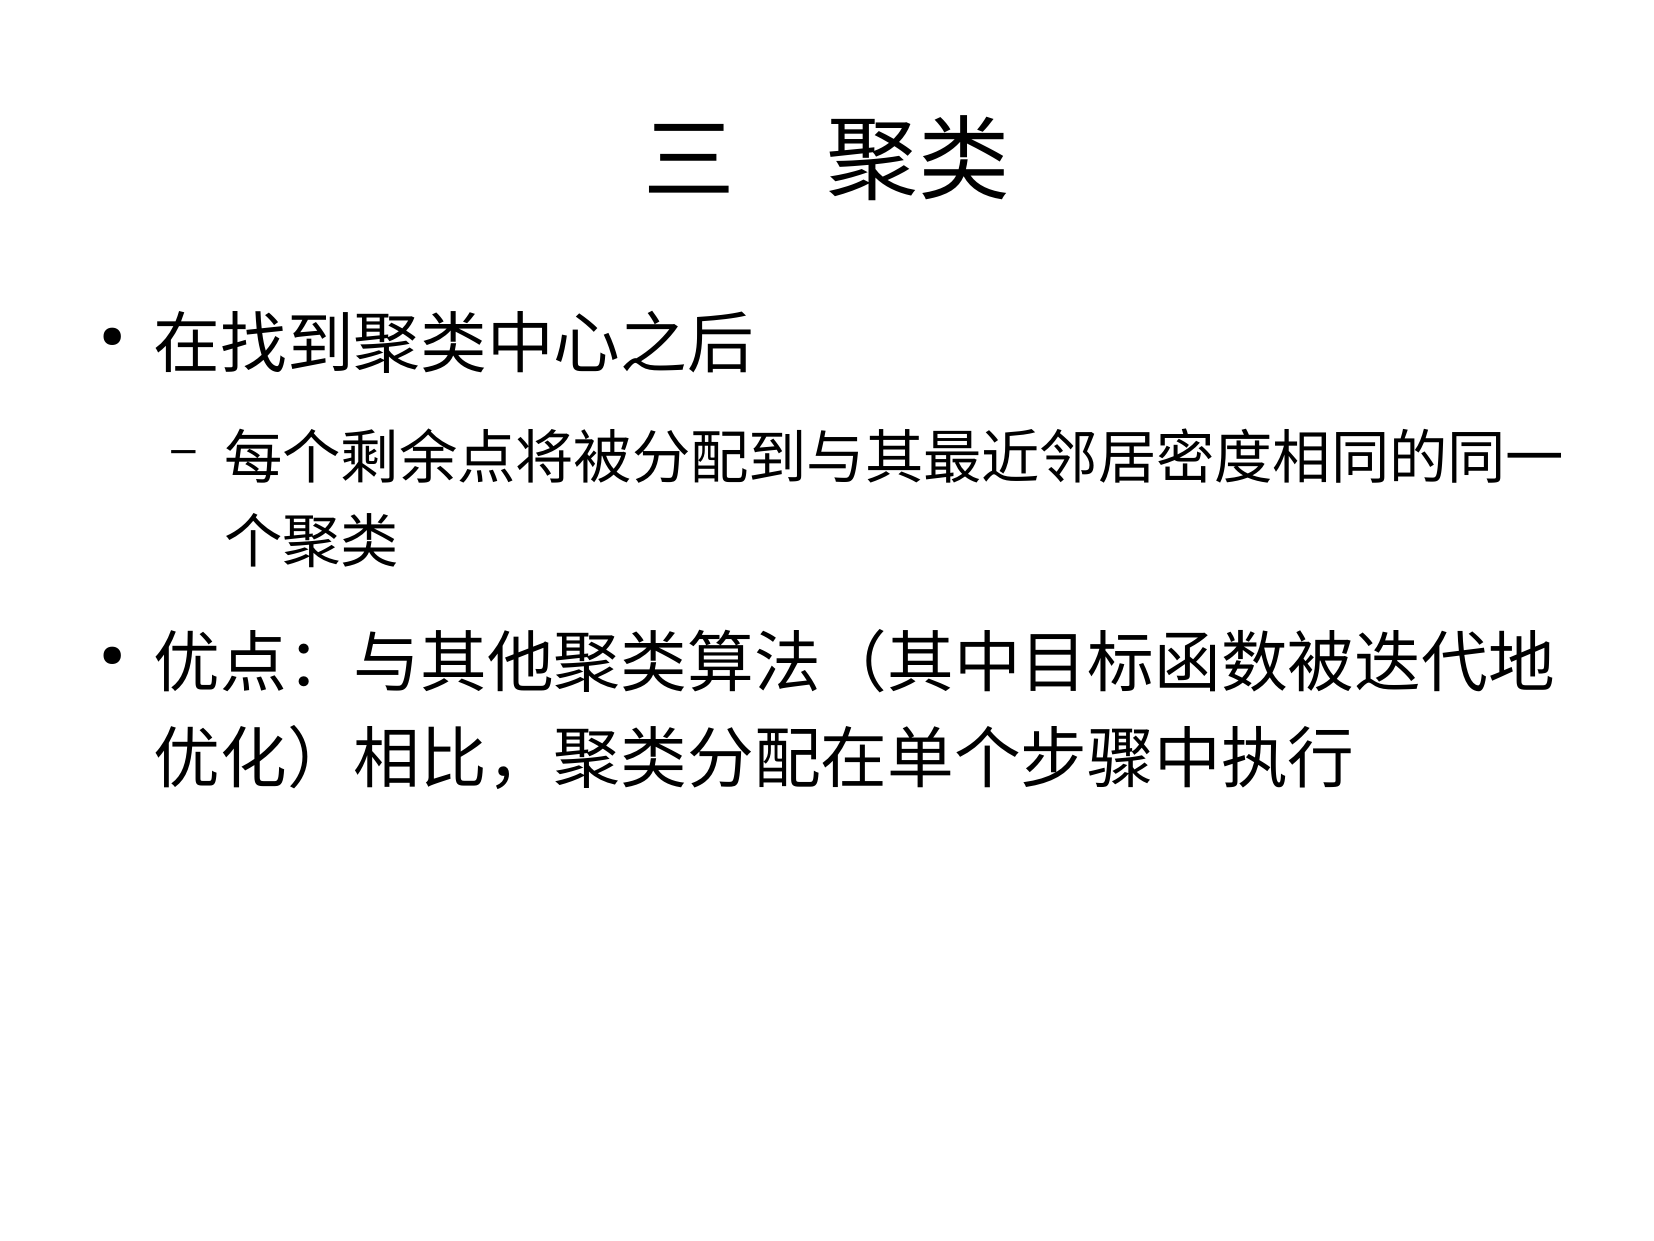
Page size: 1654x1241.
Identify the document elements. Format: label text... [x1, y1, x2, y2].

list 在找到聚类中心之后 每个剩余点将被分配到与其最近邻居密度相同的同一个聚类 优点：与其他聚类算法（其中目标函数被迭代地优化）相比，聚类分配在单个步骤中执行 [82, 290, 1571, 1010]
title 三 聚类 [82, 49, 1571, 257]
